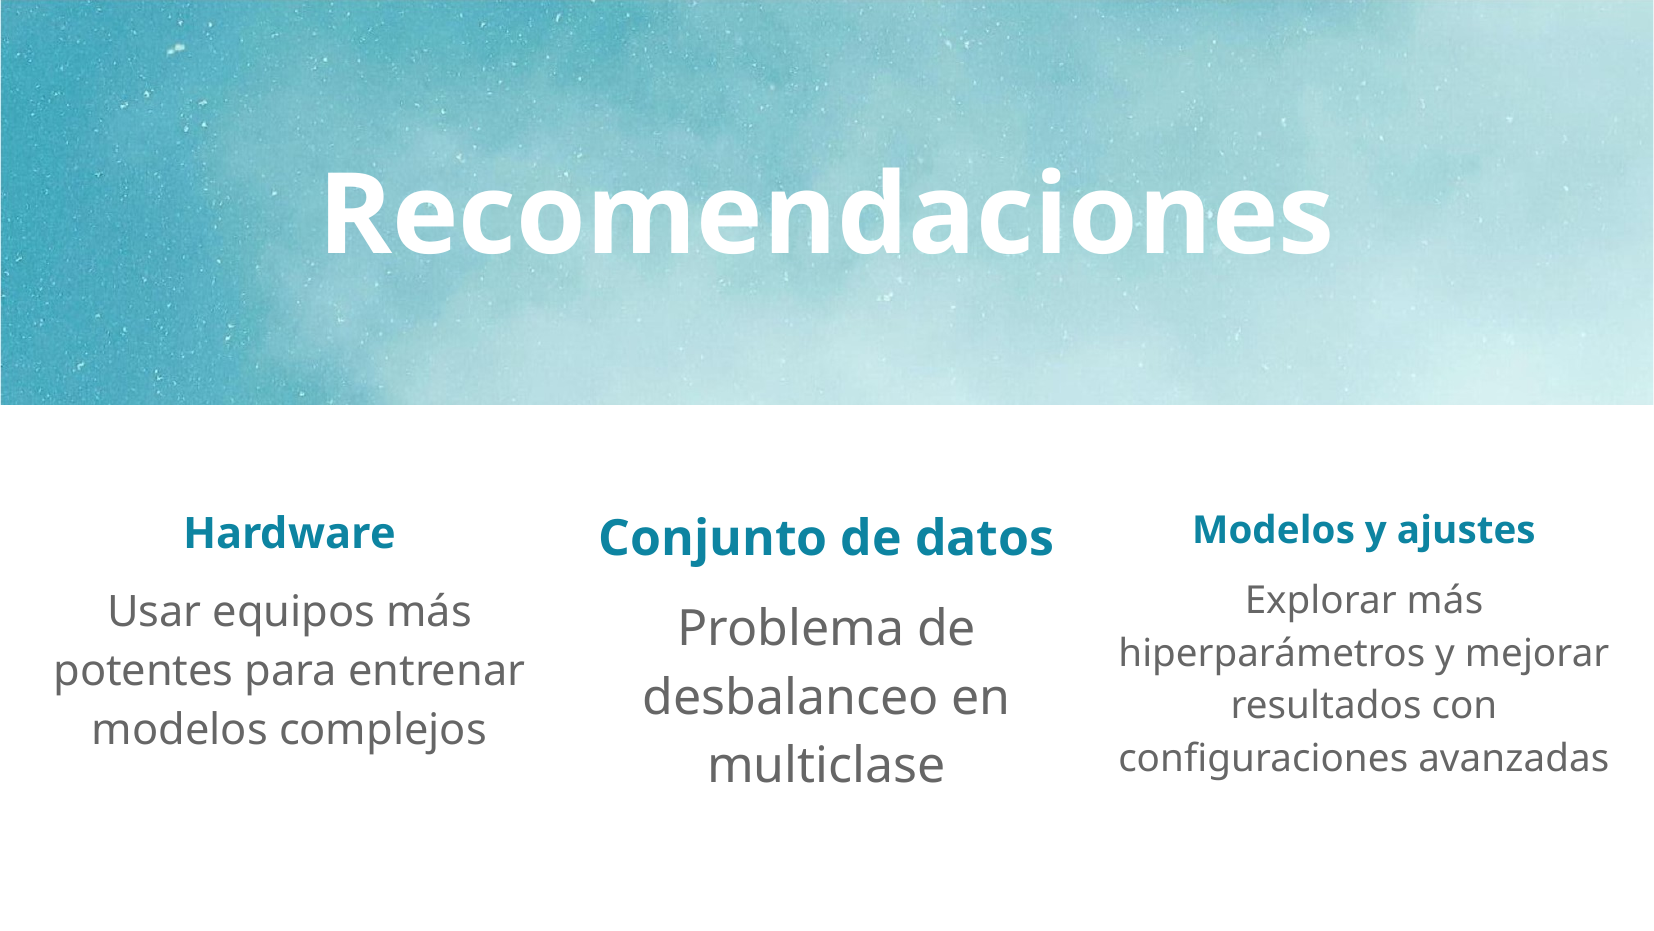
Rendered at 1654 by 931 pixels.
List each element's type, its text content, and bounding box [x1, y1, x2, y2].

list Conjunto de datos Problema de desbalanceo en multiclase [578, 501, 1075, 798]
title Recomendaciones [82, 118, 1571, 302]
picture [2, 1, 1653, 405]
list Modelos y ajustes Explorar más hiperparámetros y mejorar resultados con configuraciones avanzadas [1116, 501, 1613, 798]
list Hardware Usar equipos más potentes para entrenar modelos complejos [41, 501, 538, 798]
